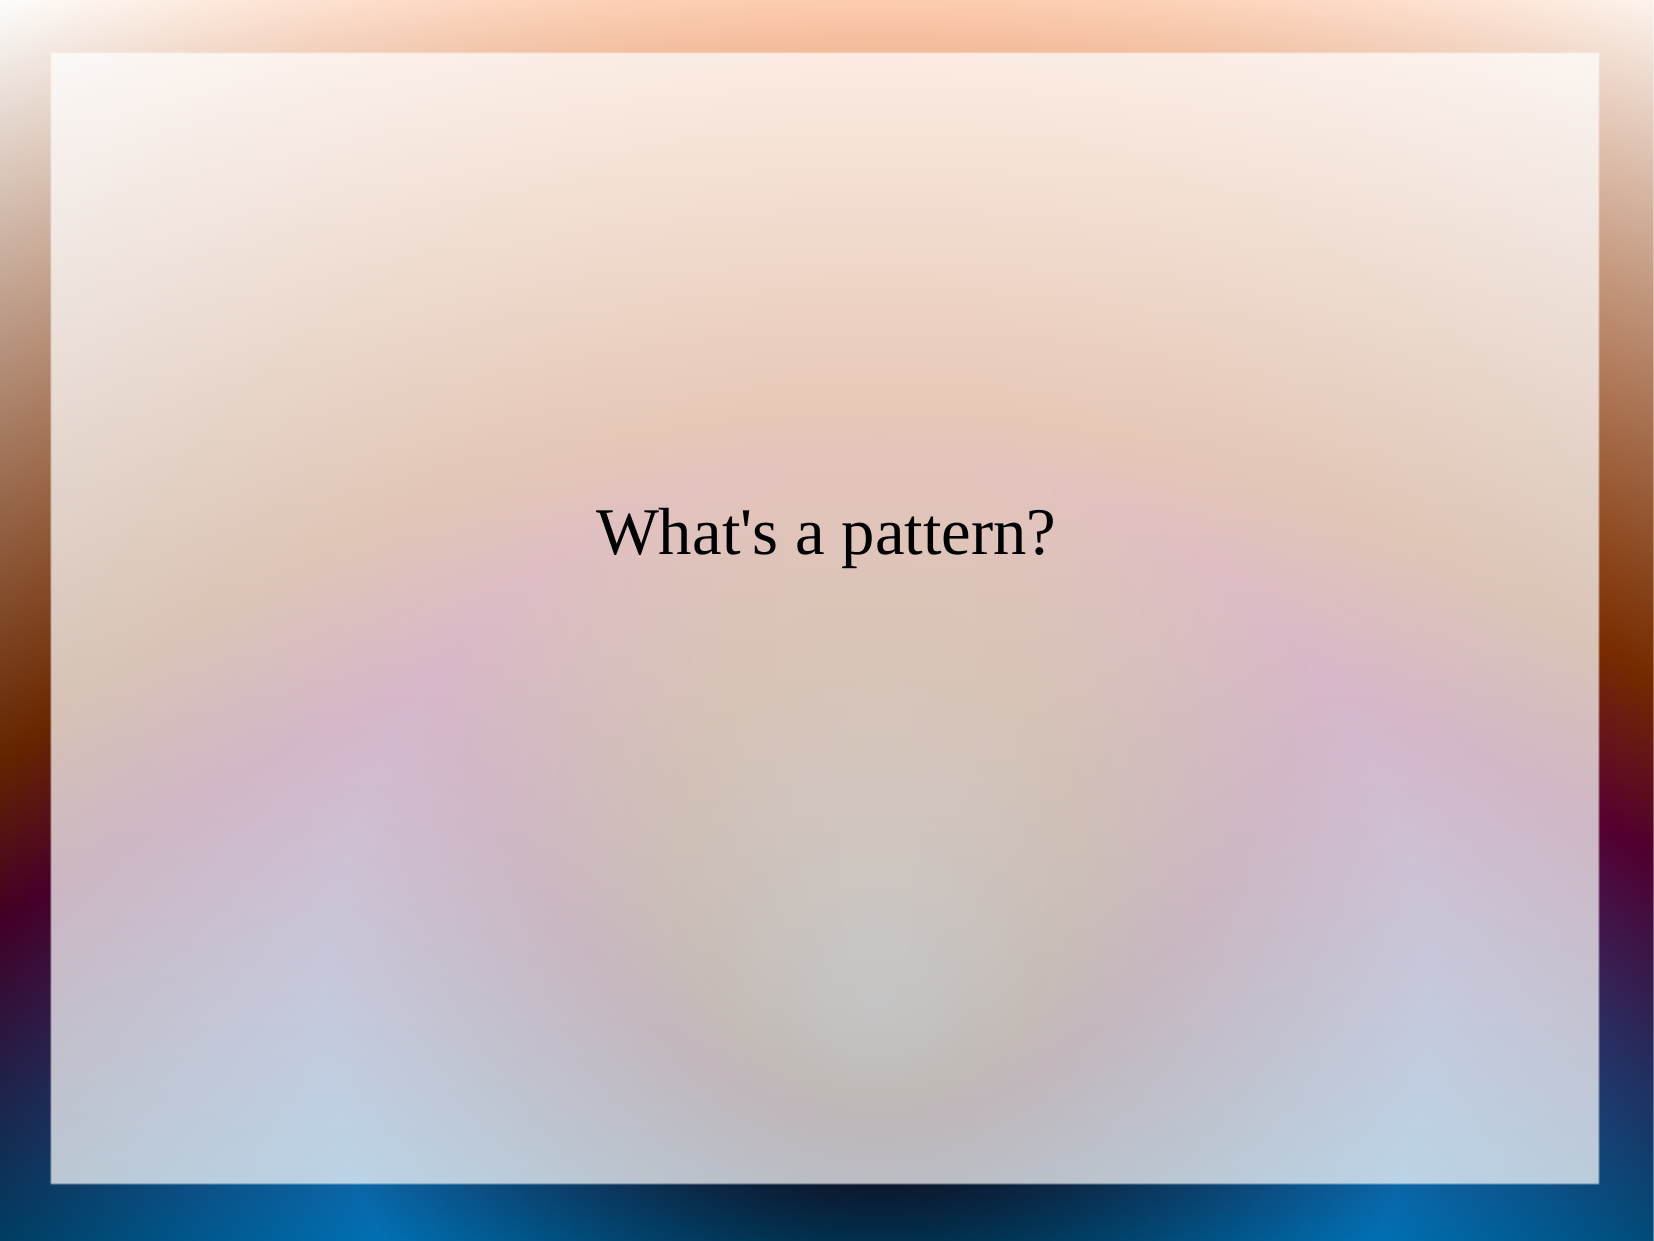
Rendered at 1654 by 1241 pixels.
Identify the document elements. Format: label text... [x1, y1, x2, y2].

subtitle What's a pattern? [82, 55, 1571, 1010]
picture [0, 0, 1654, 1241]
